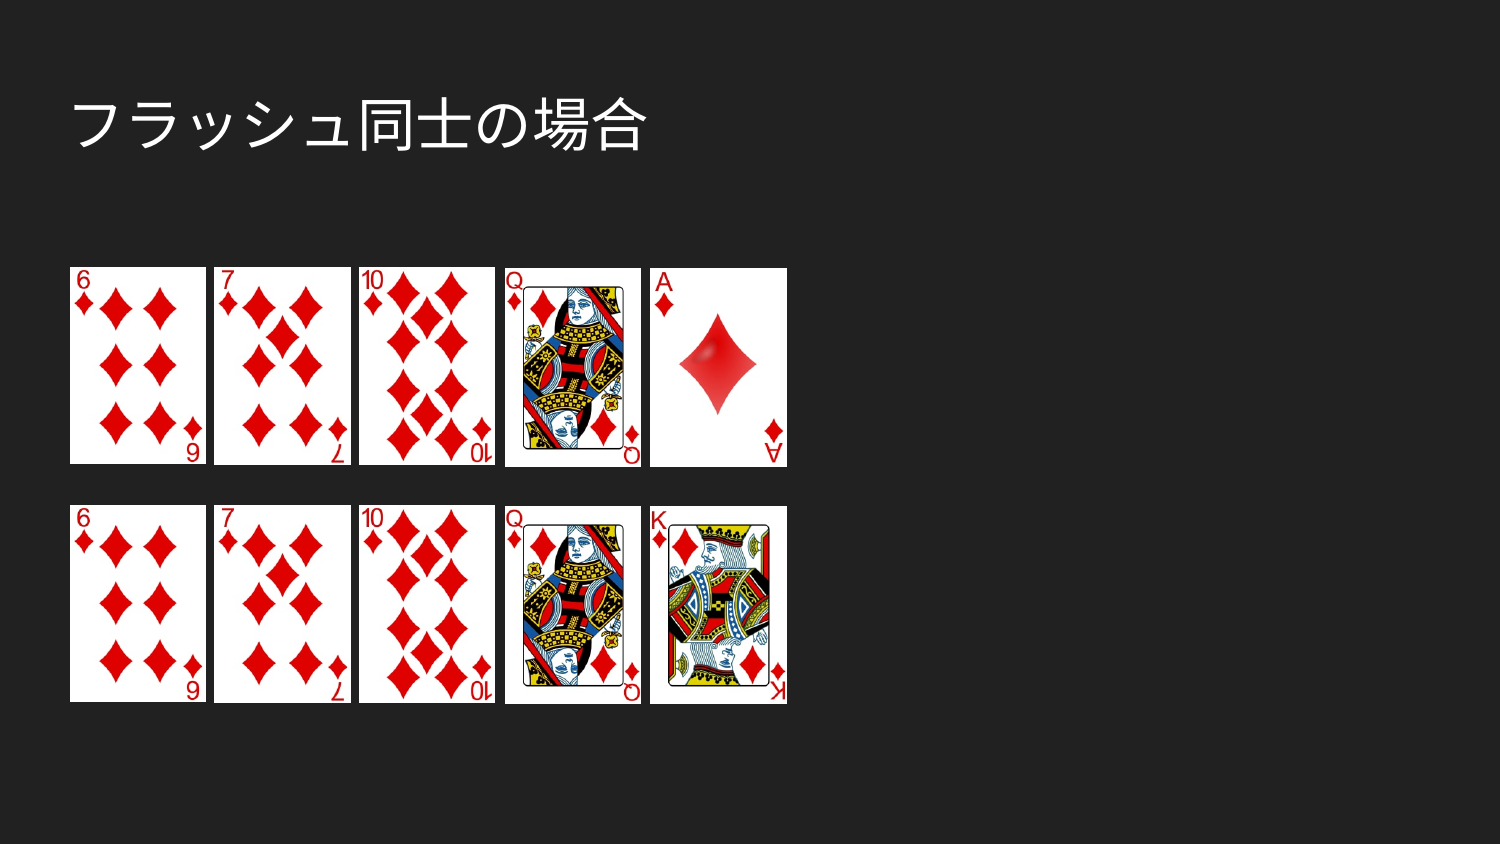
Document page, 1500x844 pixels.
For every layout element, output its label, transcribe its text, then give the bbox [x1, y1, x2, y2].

picture [214, 505, 351, 703]
picture [505, 506, 641, 704]
picture [650, 506, 787, 704]
picture [70, 267, 206, 464]
title フラッシュ同士の場合 [51, 72, 1449, 167]
picture [359, 505, 495, 703]
picture [650, 268, 787, 467]
picture [214, 267, 351, 465]
picture [70, 505, 206, 702]
picture [505, 268, 641, 467]
picture [359, 267, 495, 465]
